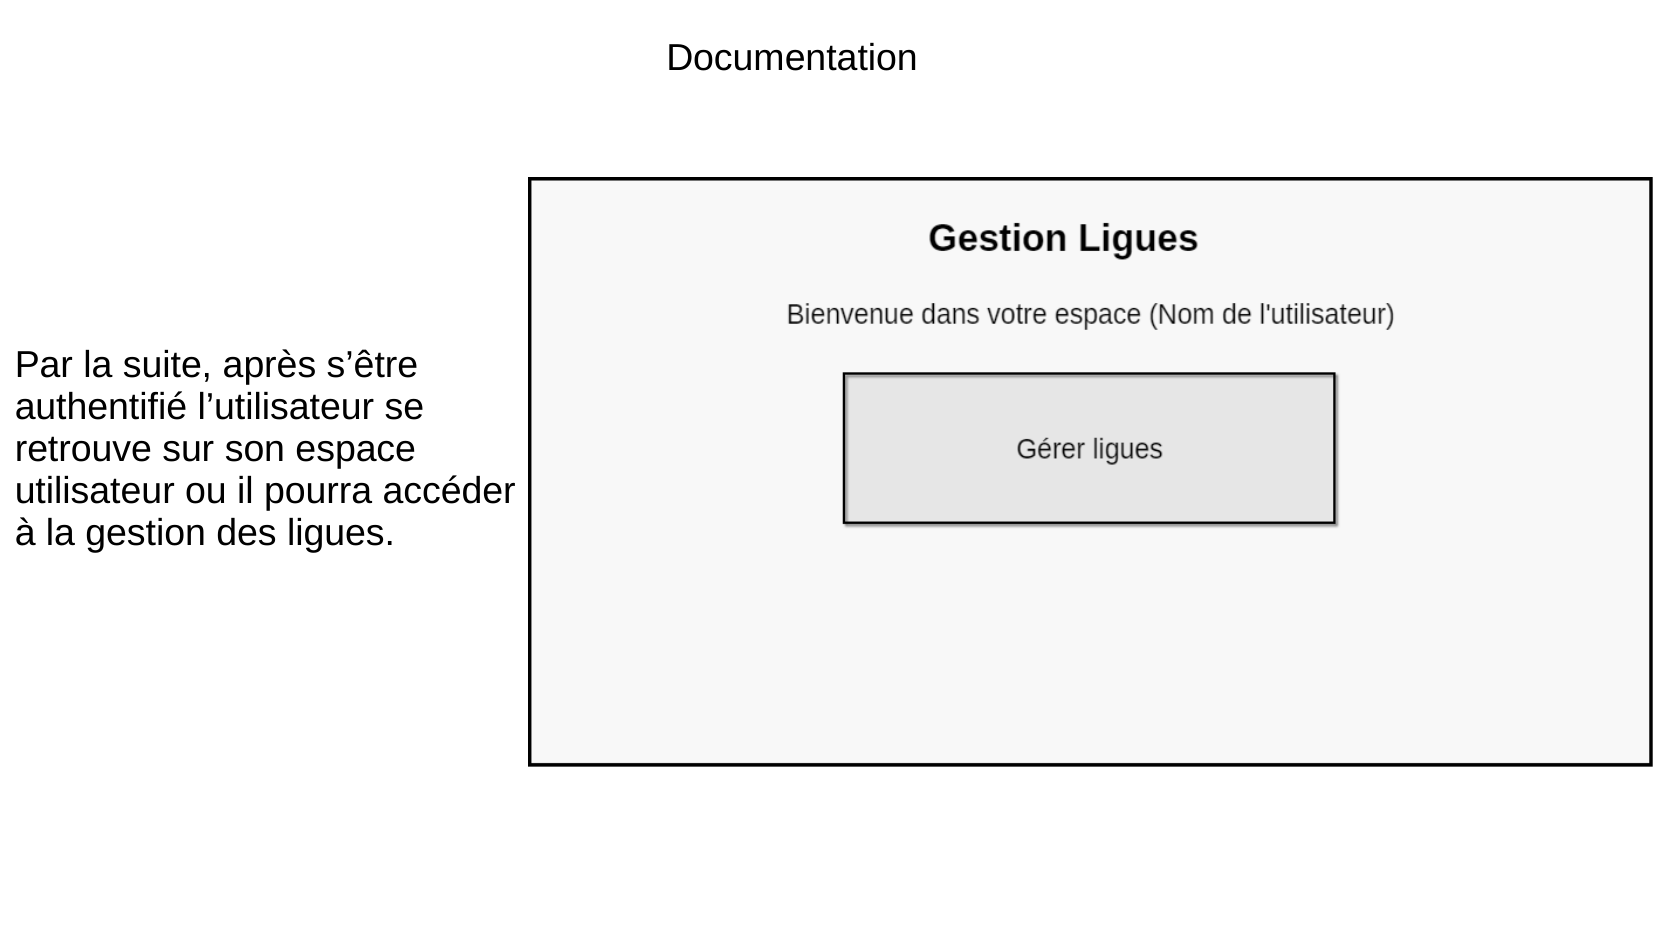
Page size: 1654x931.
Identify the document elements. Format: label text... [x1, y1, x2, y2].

text_box Documentation [59, 29, 1536, 87]
picture [528, 177, 1654, 768]
text_box Par la suite, après s’être authentifié l’utilisateur se retrouve sur son espace utilisateur ou il pourra accéder à la gestion des ligues. [0, 336, 562, 562]
